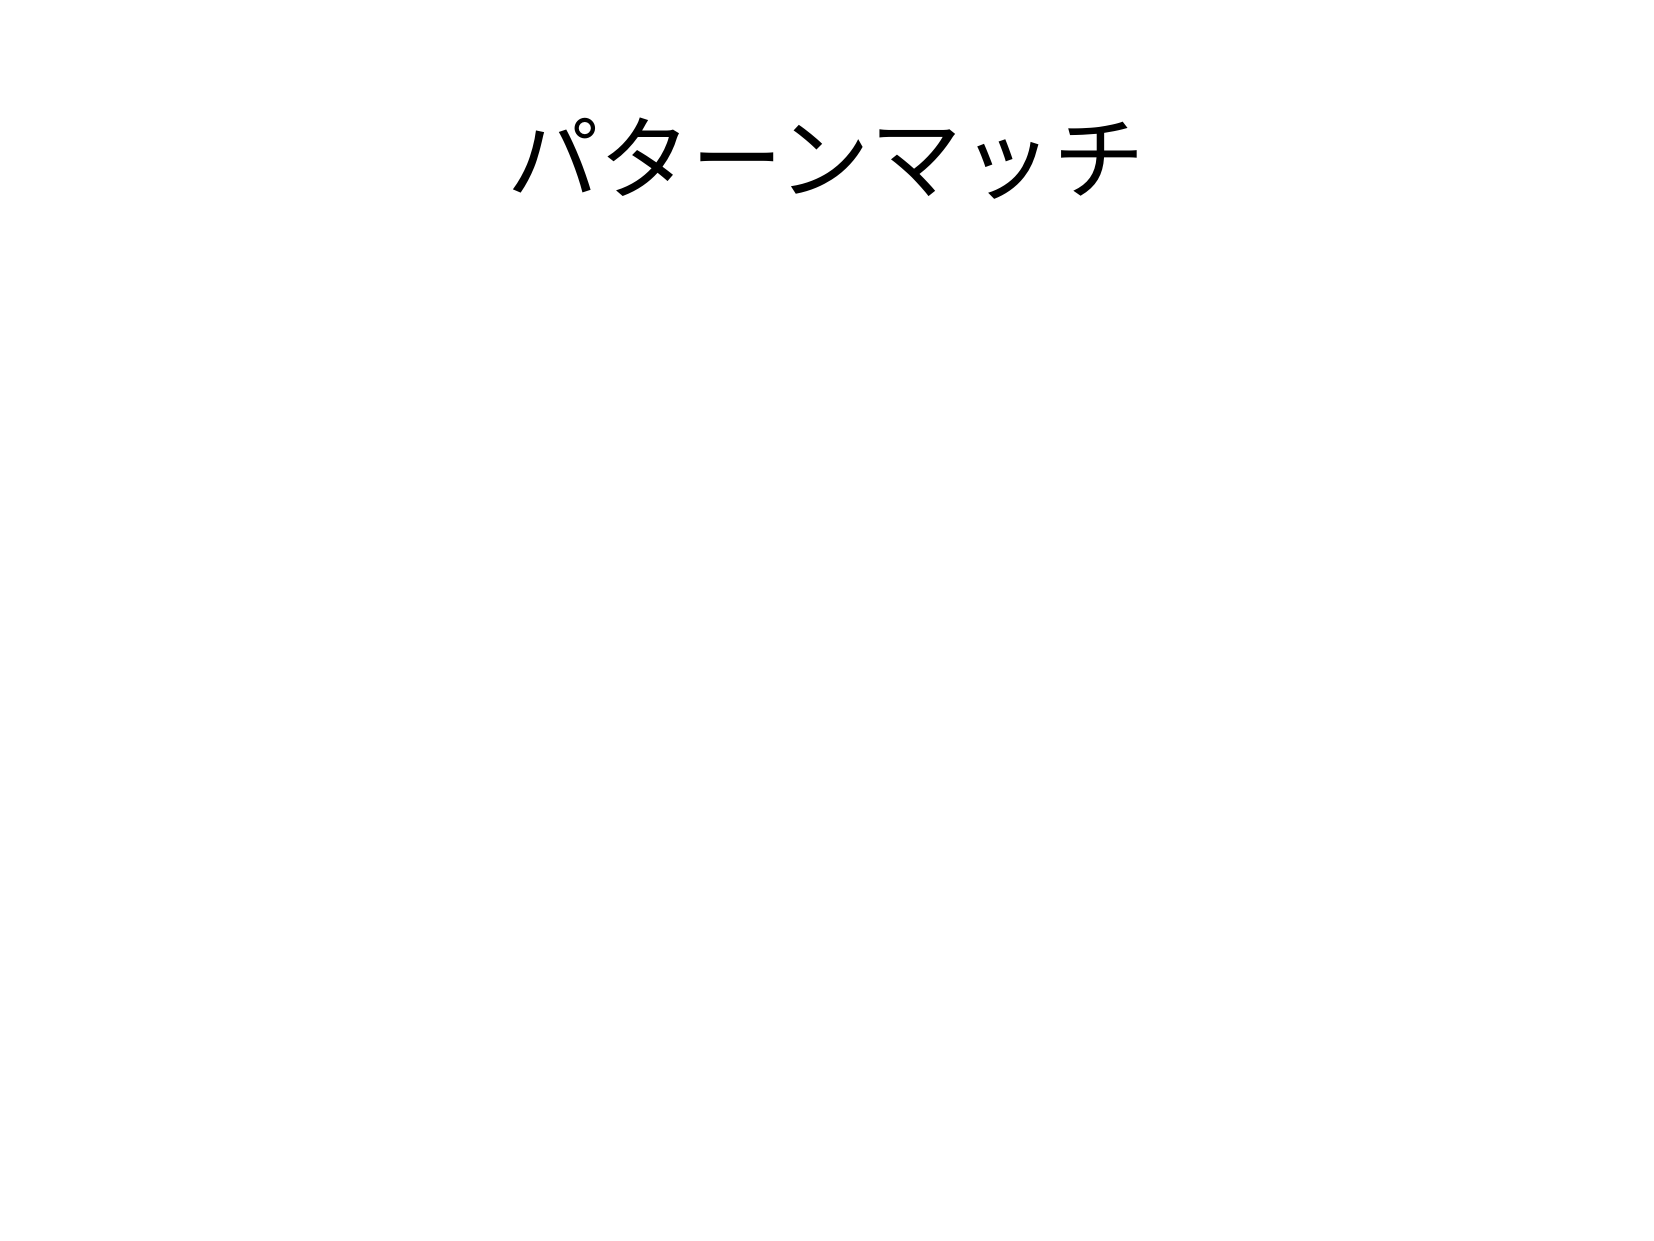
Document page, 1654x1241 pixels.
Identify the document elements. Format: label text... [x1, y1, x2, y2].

title パターンマッチ [82, 49, 1571, 257]
